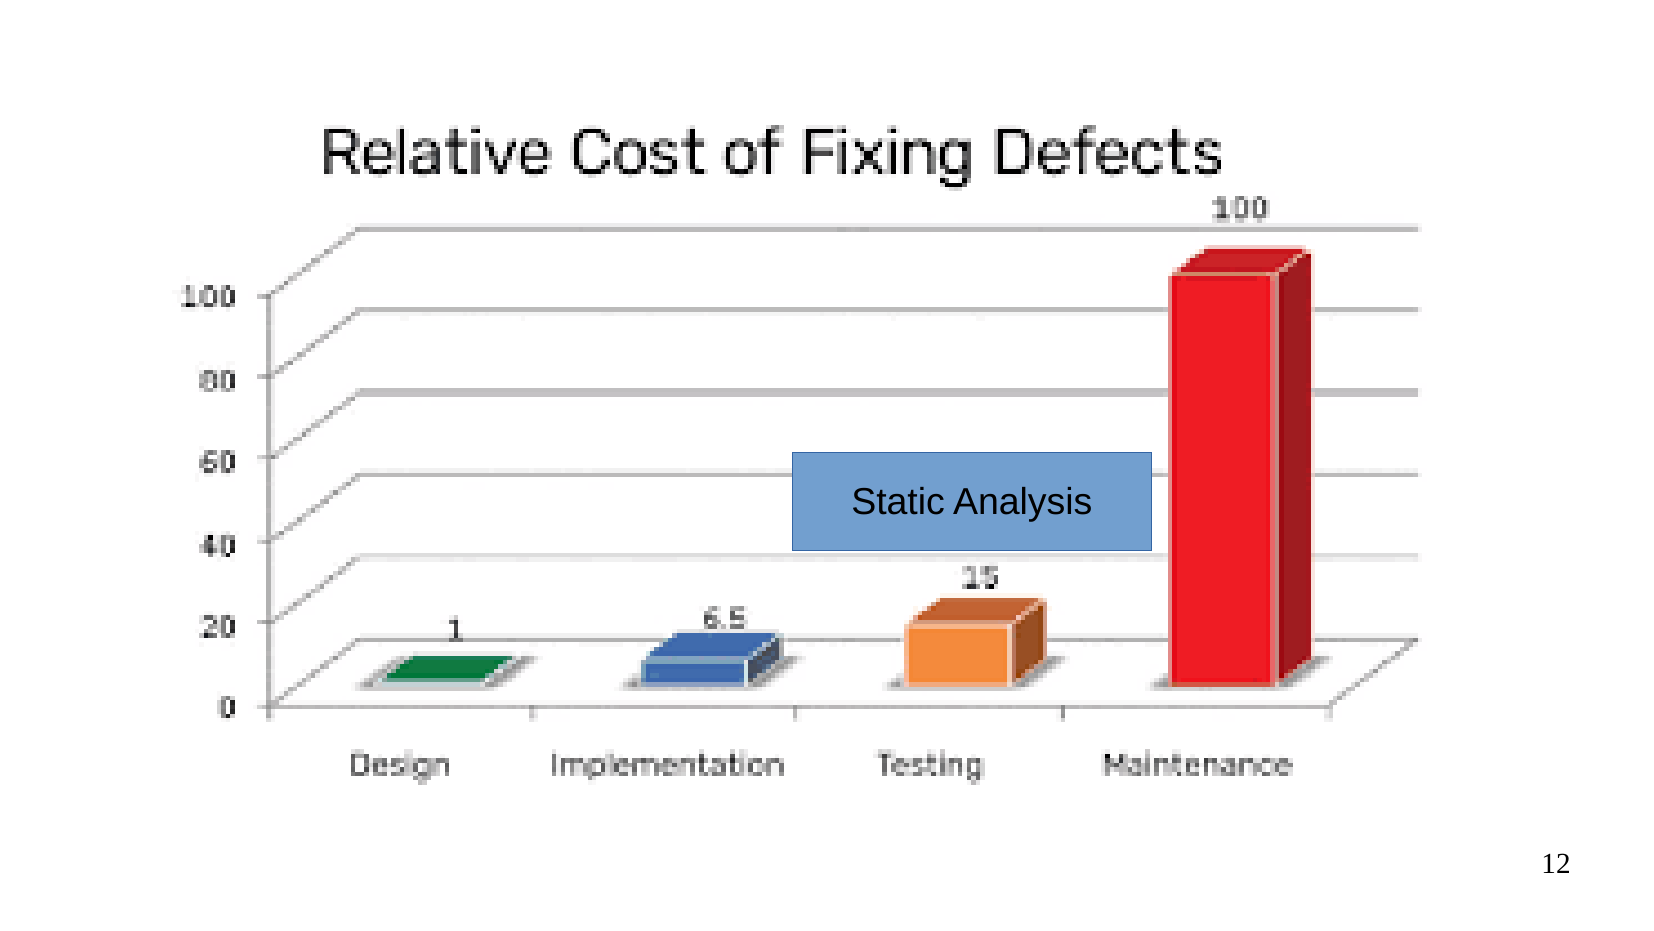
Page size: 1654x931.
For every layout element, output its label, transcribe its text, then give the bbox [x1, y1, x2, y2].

text_box Static Analysis [792, 452, 1152, 551]
picture [155, 67, 1454, 839]
